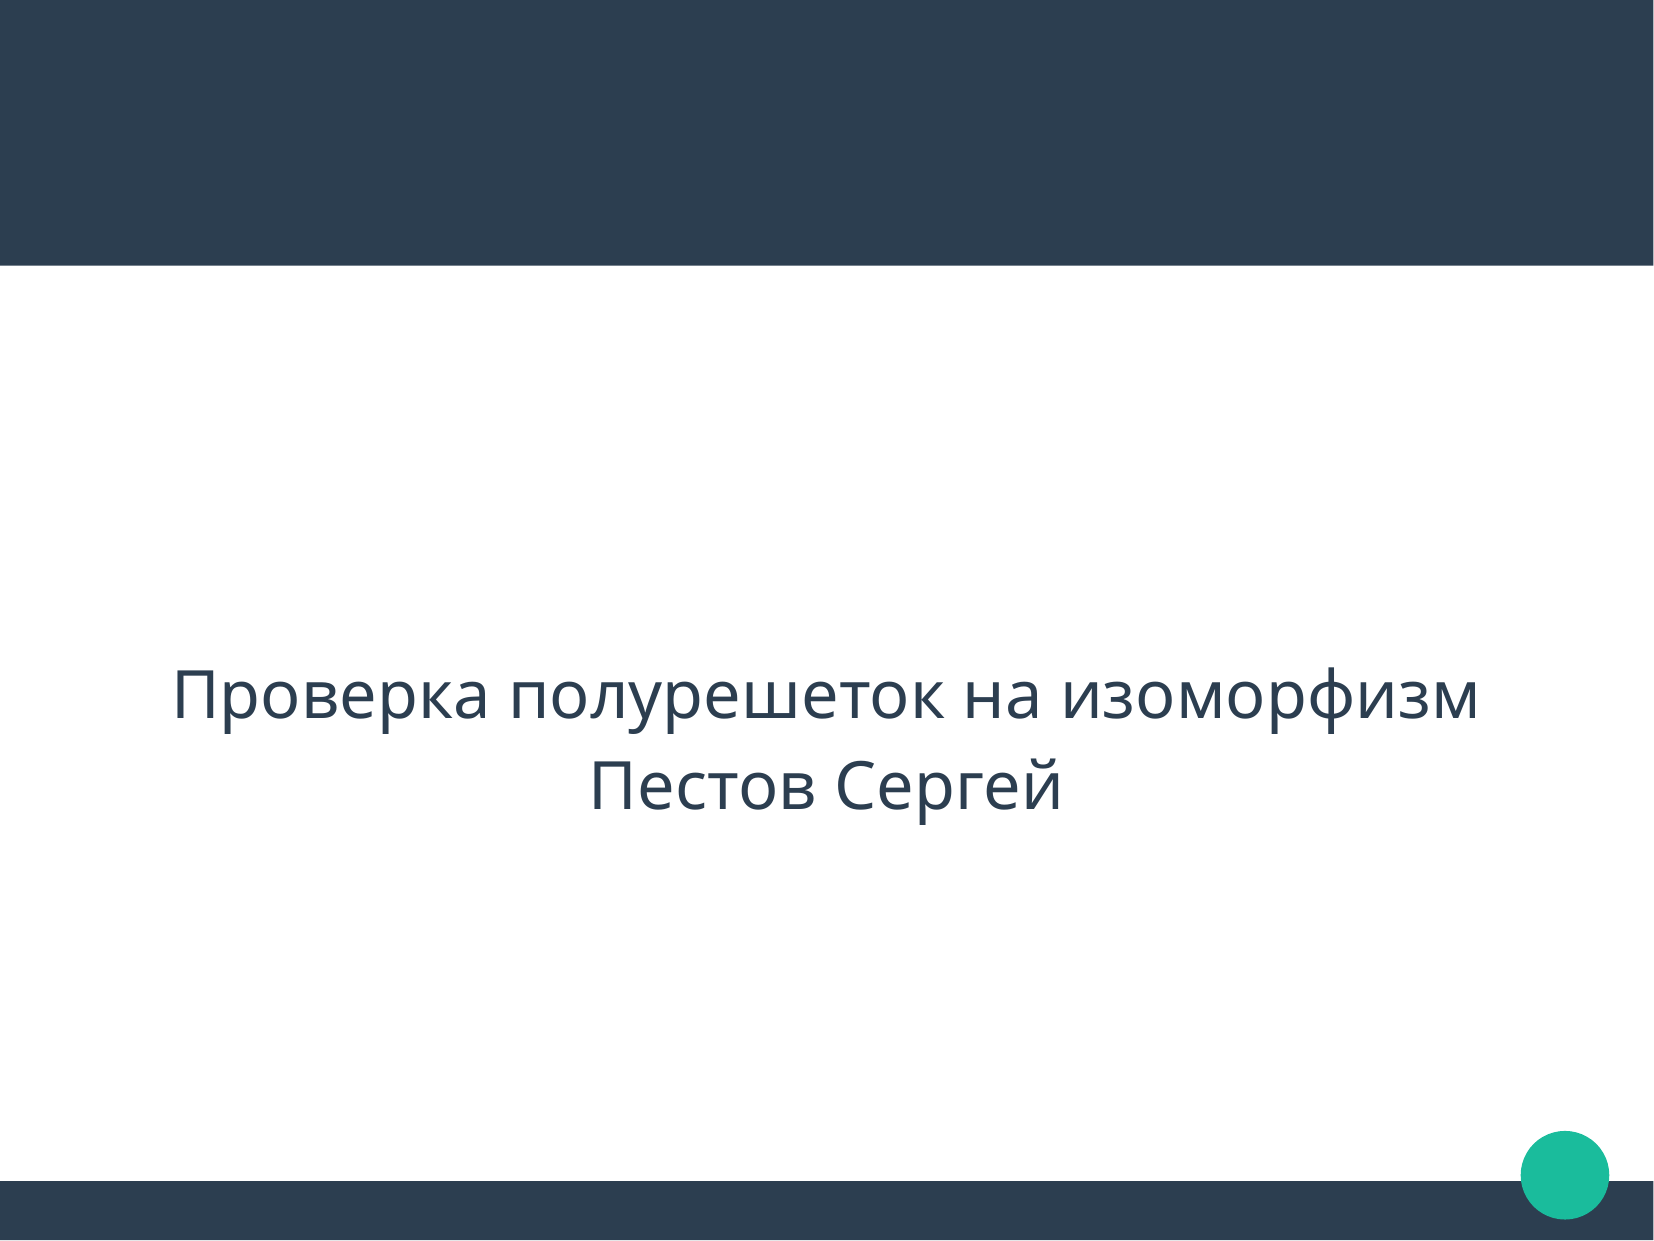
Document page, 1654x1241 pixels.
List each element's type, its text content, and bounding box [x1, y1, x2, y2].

subtitle Проверка полурешеток на изоморфизм Пестов Сергей [59, 324, 1595, 1152]
